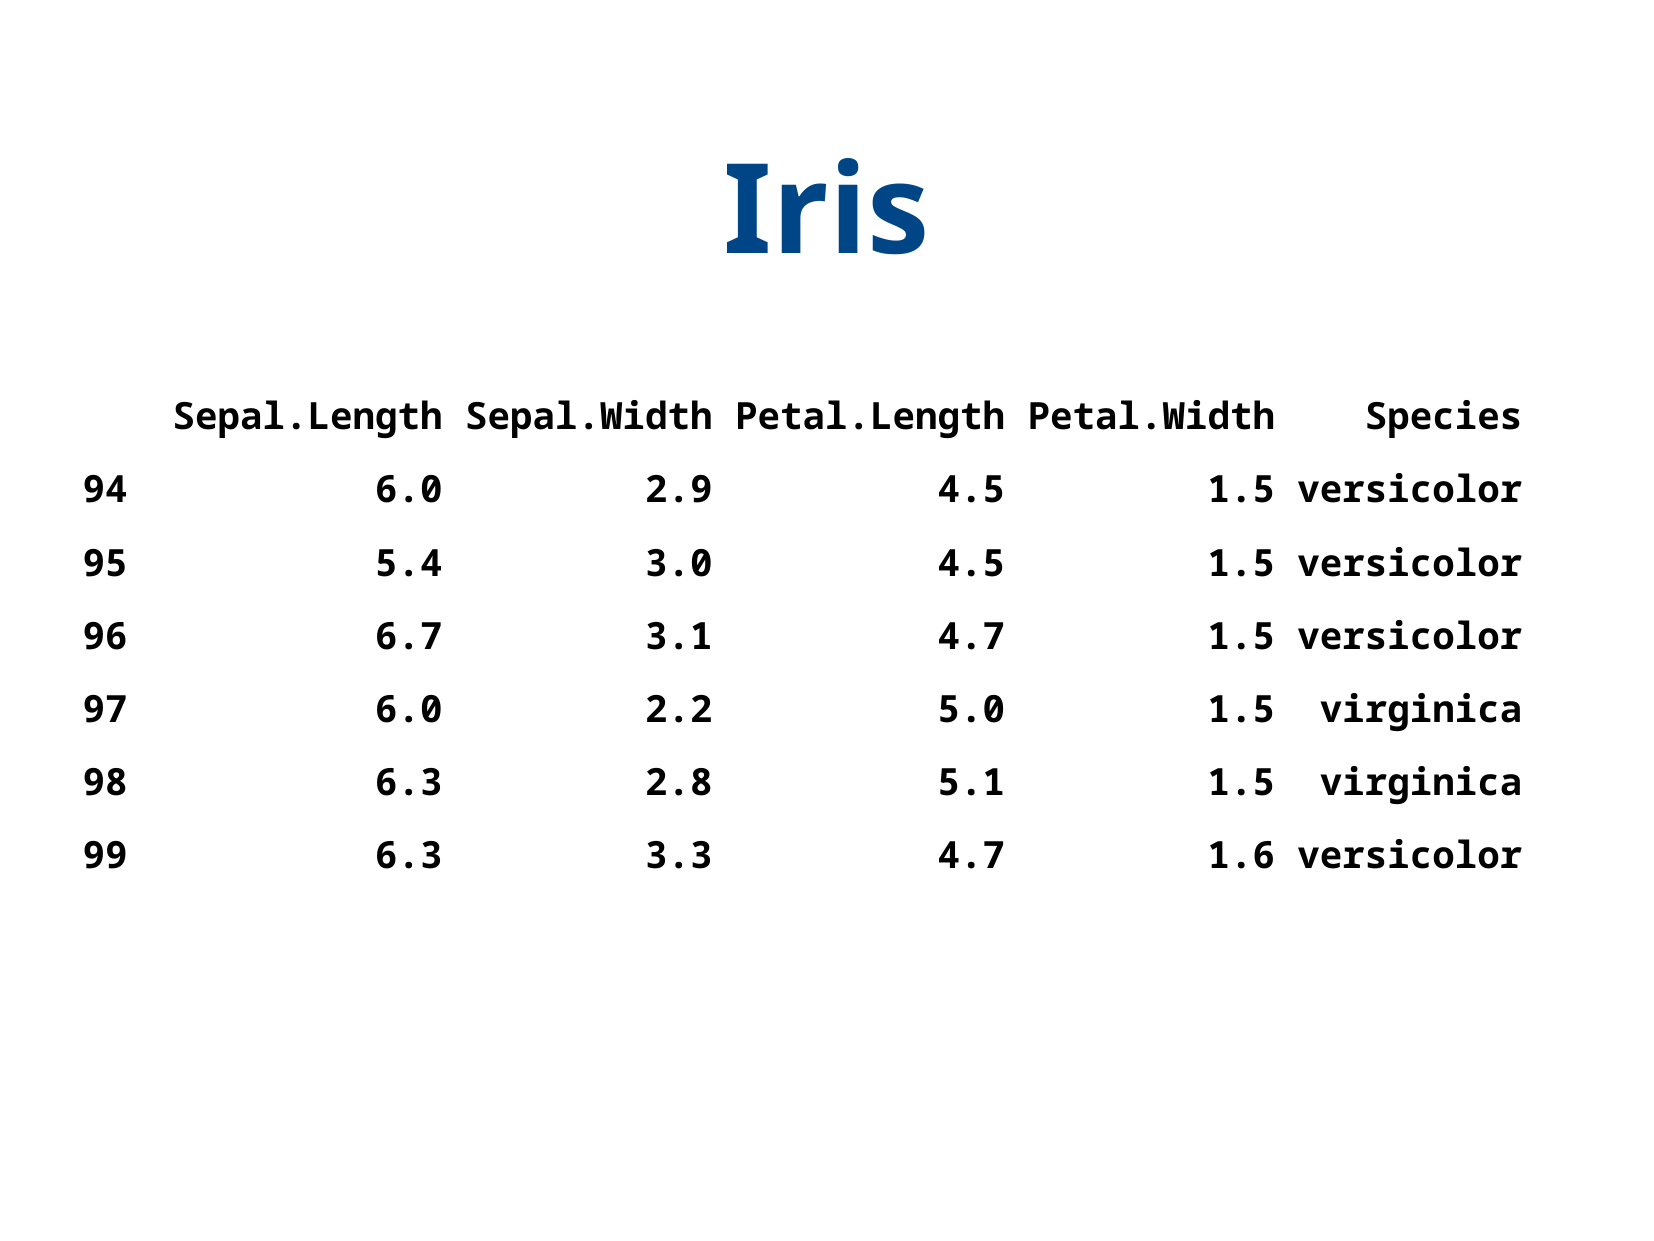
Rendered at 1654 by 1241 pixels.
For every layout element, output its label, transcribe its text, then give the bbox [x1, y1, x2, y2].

list Sepal.Length Sepal.Width Petal.Length Petal.Width Species 94 6.0 2.9 4.5 1.5 versicolor 95 5.4 3.0 4.5 1.5 versicolor 96 6.7 3.1 4.7 1.5 versicolor 97 6.0 2.2 5.0 1.5 virginica 98 6.3 2.8 5.1 1.5 virginica 99 6.3 3.3 4.7 1.6 versicolor [82, 389, 1538, 1110]
title Iris [82, 49, 1571, 360]
